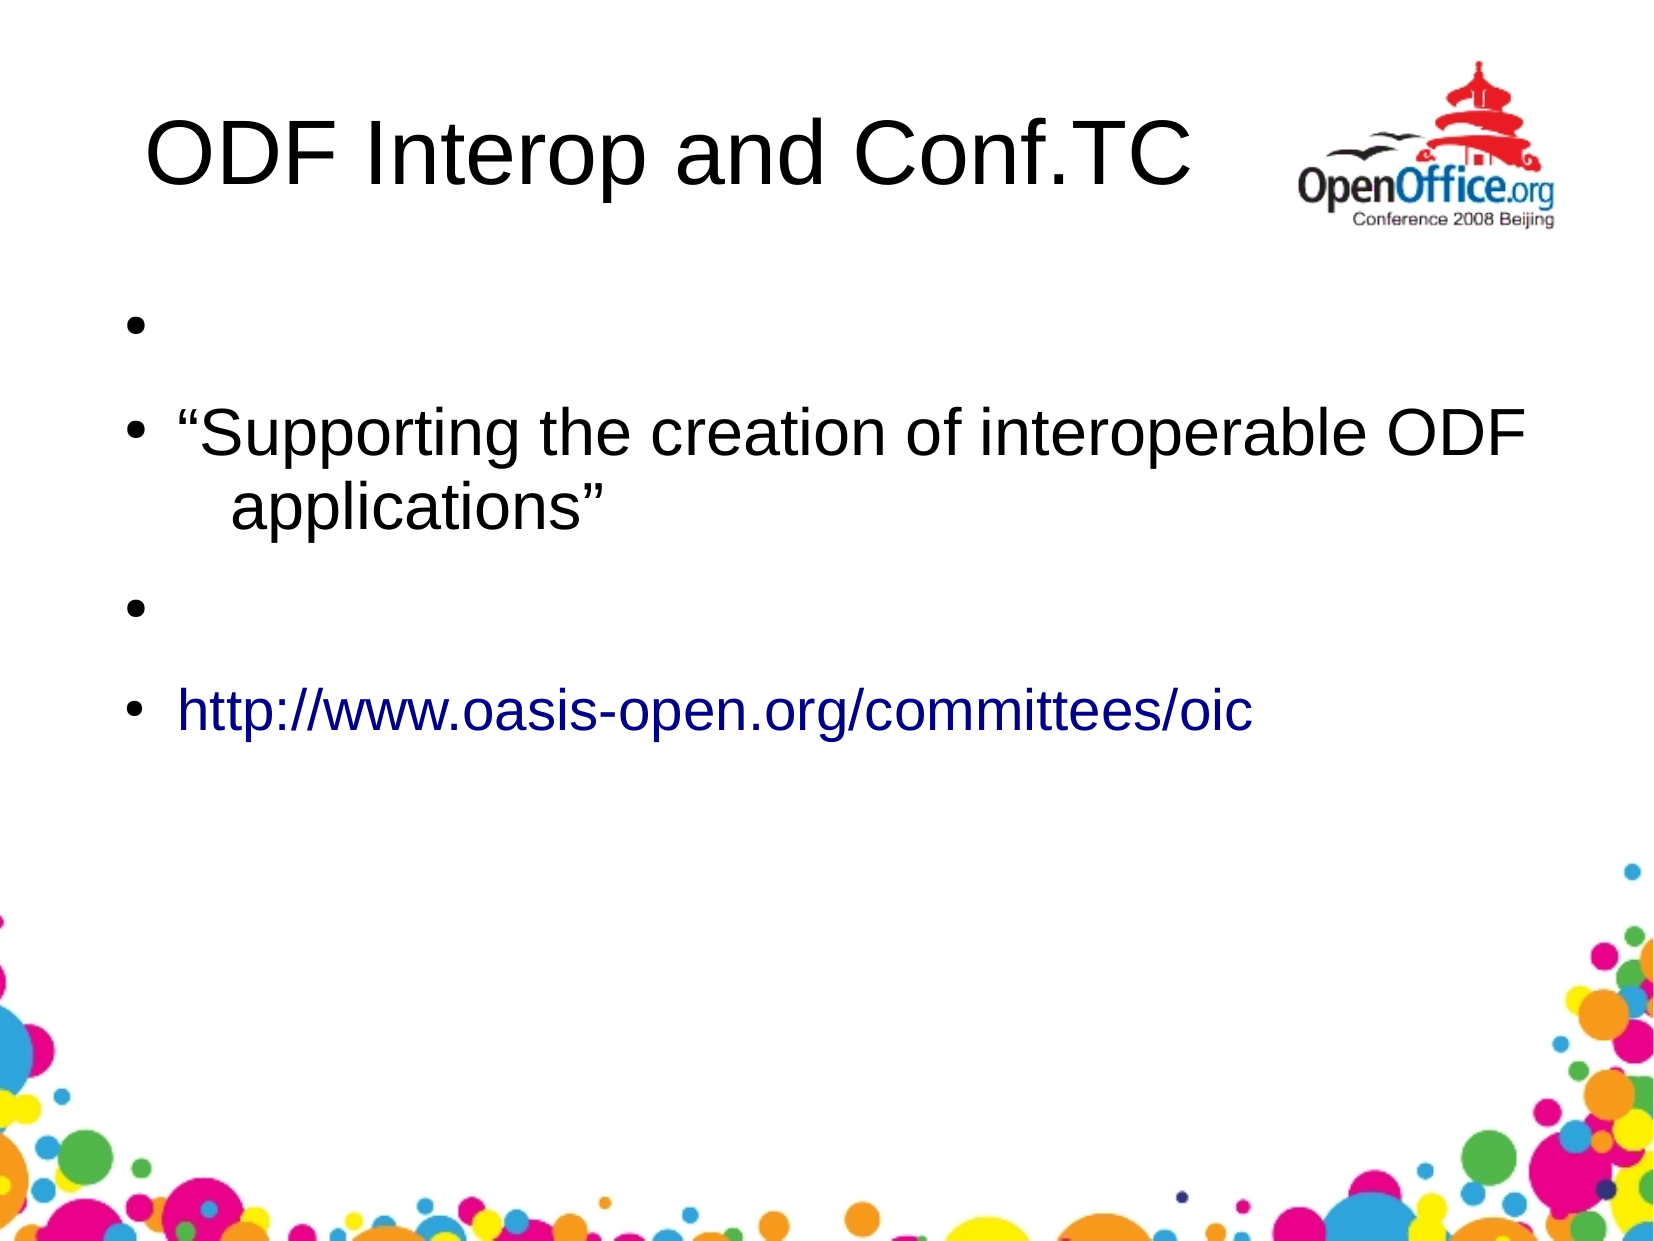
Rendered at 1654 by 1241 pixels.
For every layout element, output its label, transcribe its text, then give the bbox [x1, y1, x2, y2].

picture [0, 810, 1654, 1241]
title ODF Interop and Conf.TC [82, 49, 1258, 257]
picture [1285, 51, 1569, 250]
list “Supporting the creation of interoperable ODF applications” http://www.oasis-open.org/committees/oic [88, 290, 1577, 1109]
